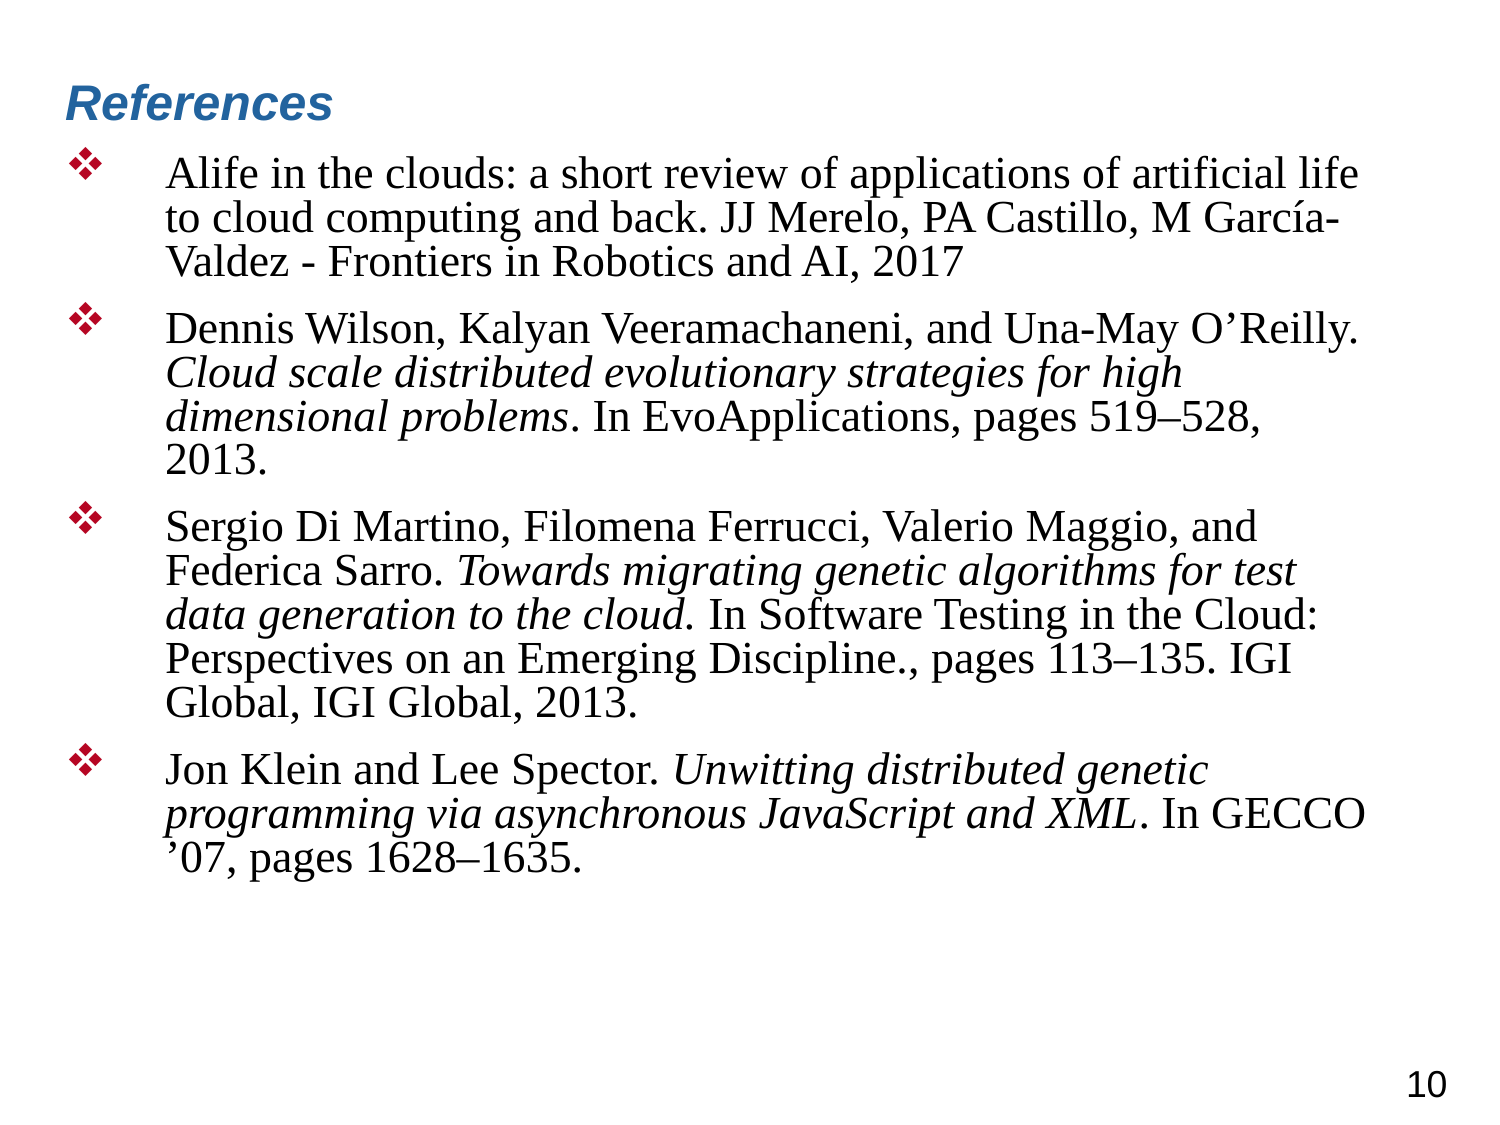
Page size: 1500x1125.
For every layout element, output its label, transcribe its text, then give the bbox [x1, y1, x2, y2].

text_box <number> [62, 1037, 1463, 1113]
list References Alife in the clouds: a short review of applications of artificial life to cloud computing and back. JJ Merelo, PA Castillo, M García-Valdez - Frontiers in Robotics and AI, 2017 Dennis Wilson, Kalyan Veeramachaneni, and Una-May O’Reilly. Cloud scale distributed evolutionary strategies for high dimensional problems. In EvoApplications, pages 519–528, 2013. Sergio Di Martino, Filomena Ferrucci, Valerio Maggio, and Federica Sarro. Towards migrating genetic algorithms for test data generation to the cloud. In Software Testing in the Cloud: Perspectives on an Emerging Discipline., pages 113–135. IGI Global, IGI Global, 2013. Jon Klein and Lee Spector. Unwitting distributed genetic programming via asynchronous JavaScript and XML. In GECCO ’07, pages 1628–1635. [50, 75, 1388, 1051]
